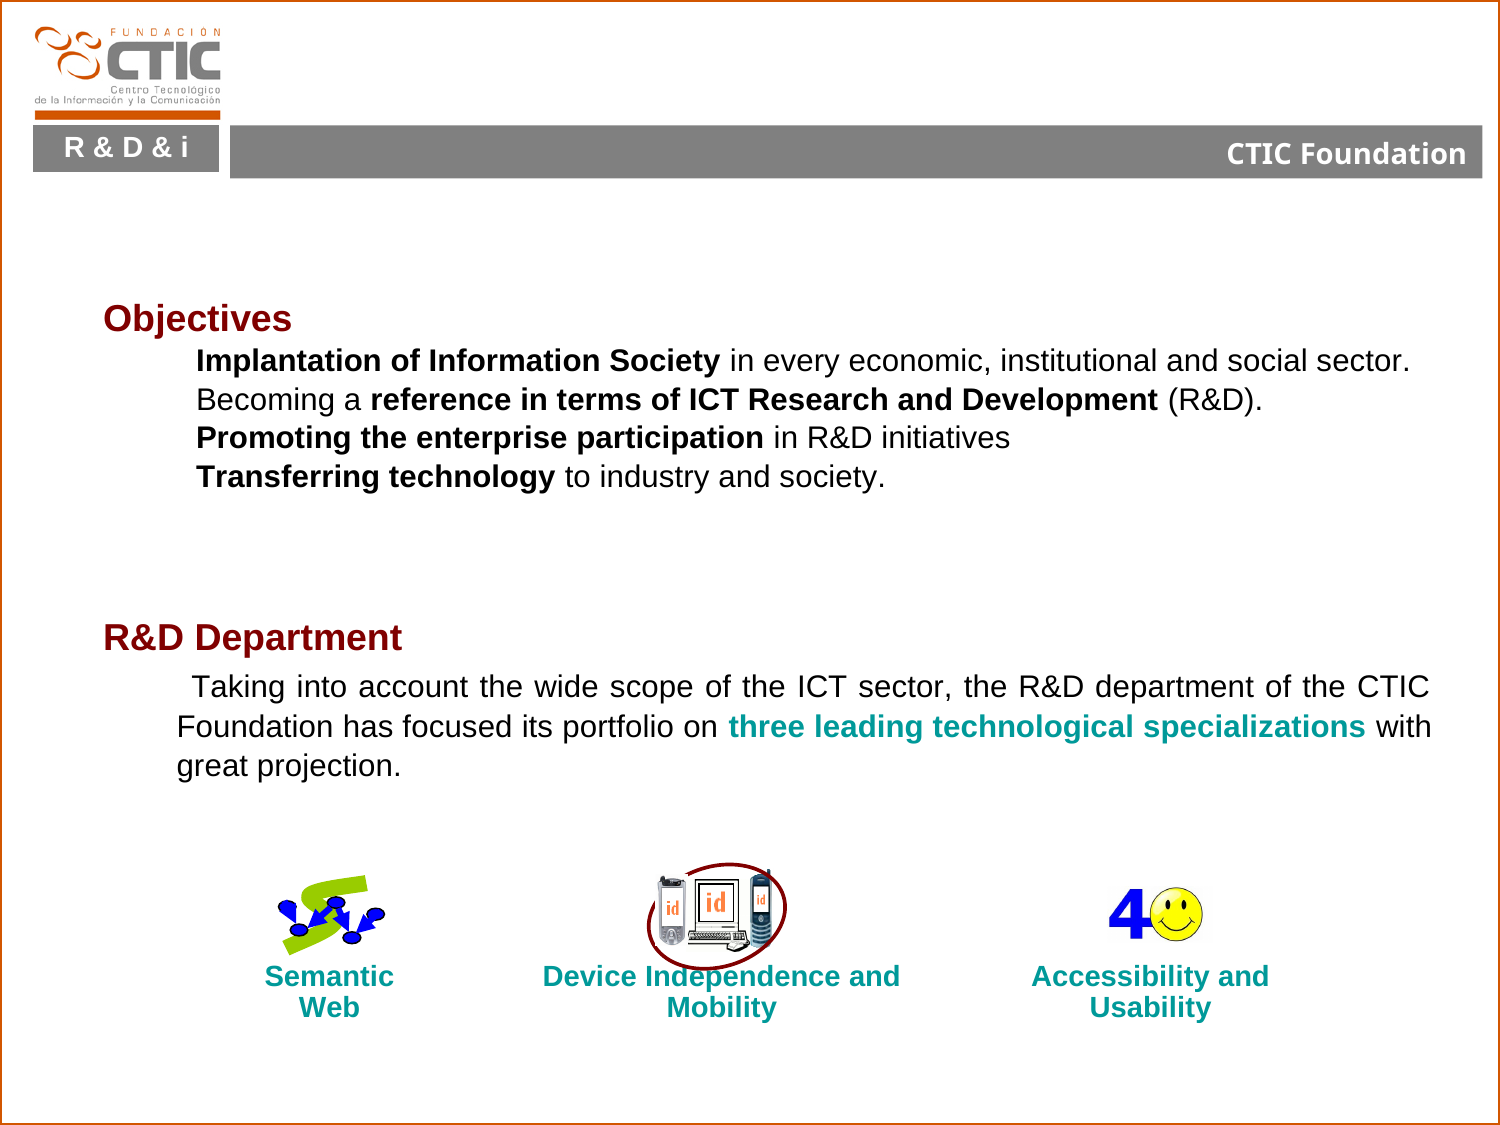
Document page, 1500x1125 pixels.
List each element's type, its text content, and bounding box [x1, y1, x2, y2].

text_box [278, 902, 284, 910]
picture [655, 869, 774, 952]
picture [1107, 886, 1213, 943]
text_box Accessibility and Usability [972, 954, 1329, 1031]
text_box CTIC Foundation [1175, 125, 1483, 182]
text_box [290, 924, 308, 936]
picture [767, 941, 774, 948]
text_box [342, 931, 361, 944]
text_box [327, 896, 345, 909]
text_box Device Independence and Mobility [666, 954, 749, 966]
text_box [366, 908, 378, 917]
text_box [376, 908, 385, 921]
picture [34, 14, 224, 125]
text_box Device Independence and Mobility [490, 954, 954, 1031]
text_box Semantic Web [223, 954, 436, 1031]
picture [761, 868, 774, 877]
text_box Objectives Implantation of Information Society in every economic, institutional and social sector. Becoming a reference in terms of ICT Research and Development (R&D). Promoting the enterprise participation in R&D initiatives Transferring technology to industry and society. R&D Department Taking into account the wide scope of the ICT sector, the R&D department of the CTIC Foundation has focused its portfolio on three leading technological specializations with great projection. [88, 276, 1447, 791]
